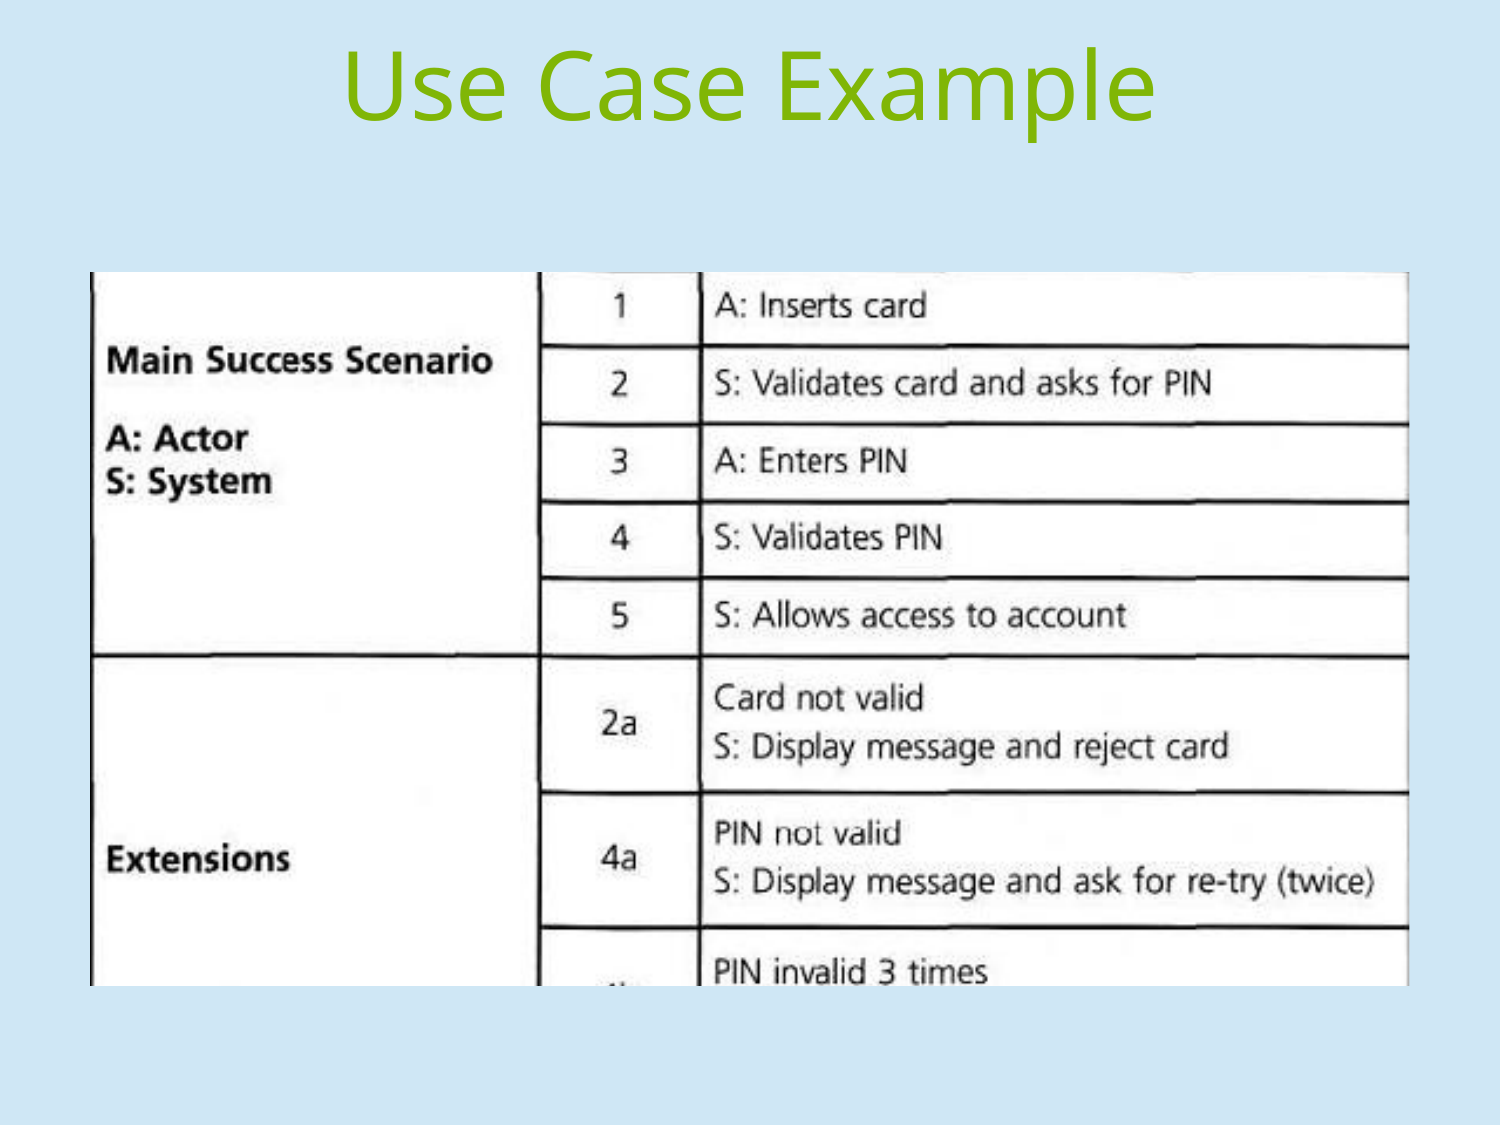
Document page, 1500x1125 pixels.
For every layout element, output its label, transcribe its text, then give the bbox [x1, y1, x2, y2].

picture [90, 272, 1410, 986]
title Use Case Example [90, 17, 1410, 237]
